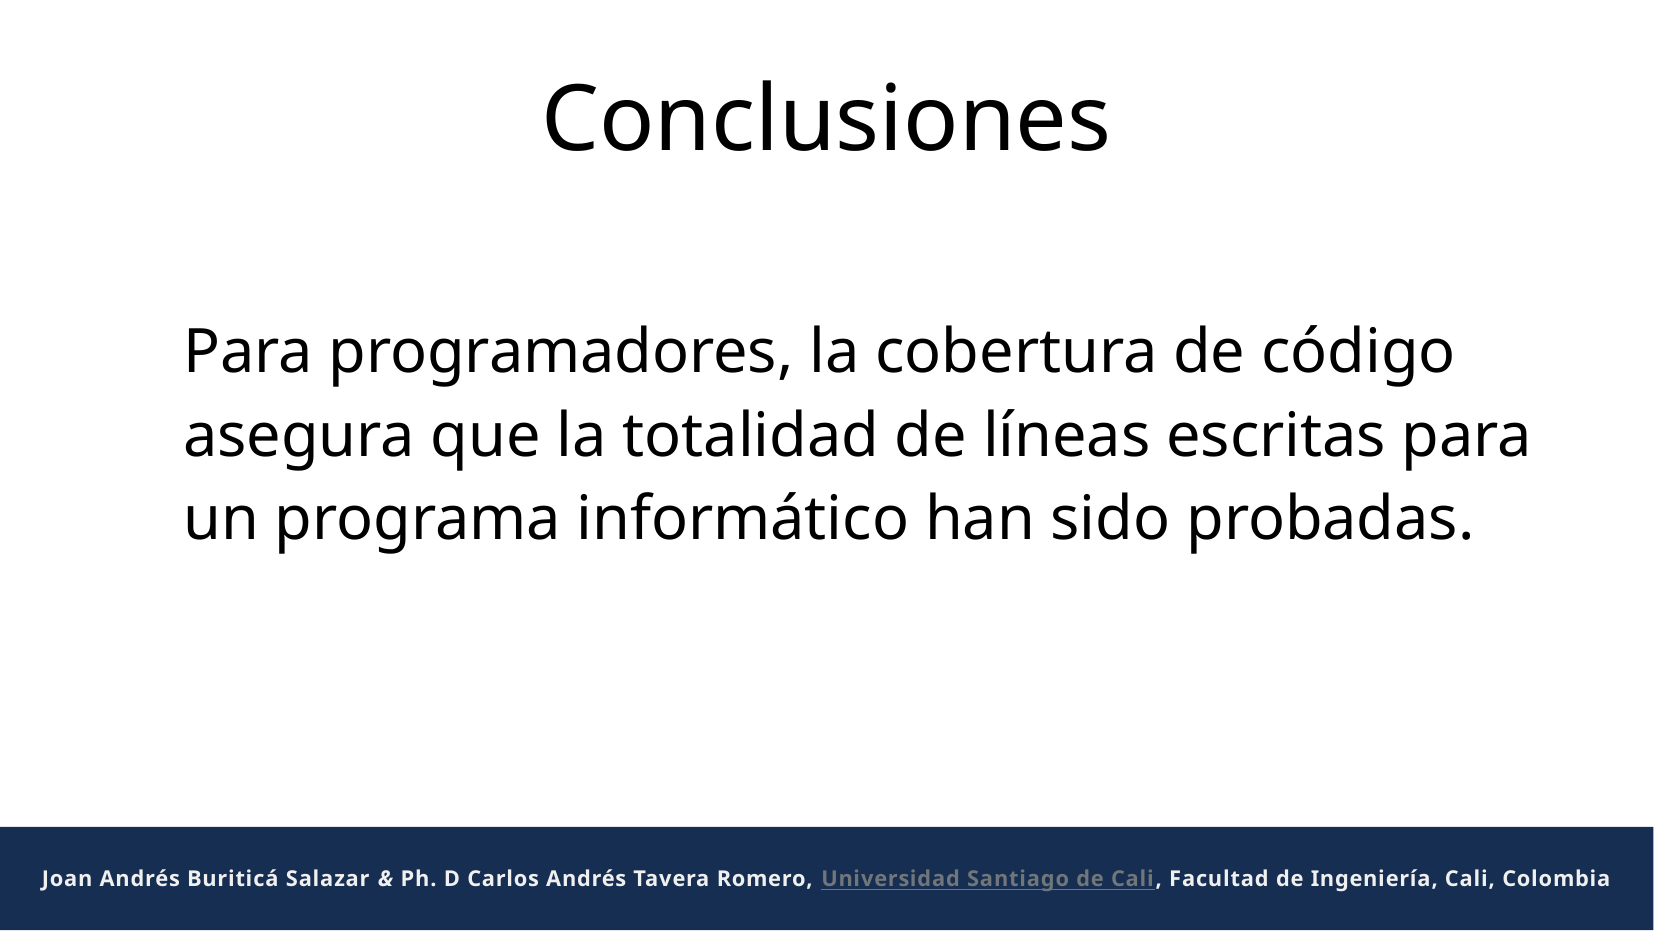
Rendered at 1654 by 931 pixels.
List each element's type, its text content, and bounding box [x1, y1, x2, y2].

list Para programadores, la cobertura de código asegura que la totalidad de líneas escritas para un programa informático han sido probadas. [118, 307, 1536, 621]
title Conclusiones [82, 37, 1571, 193]
